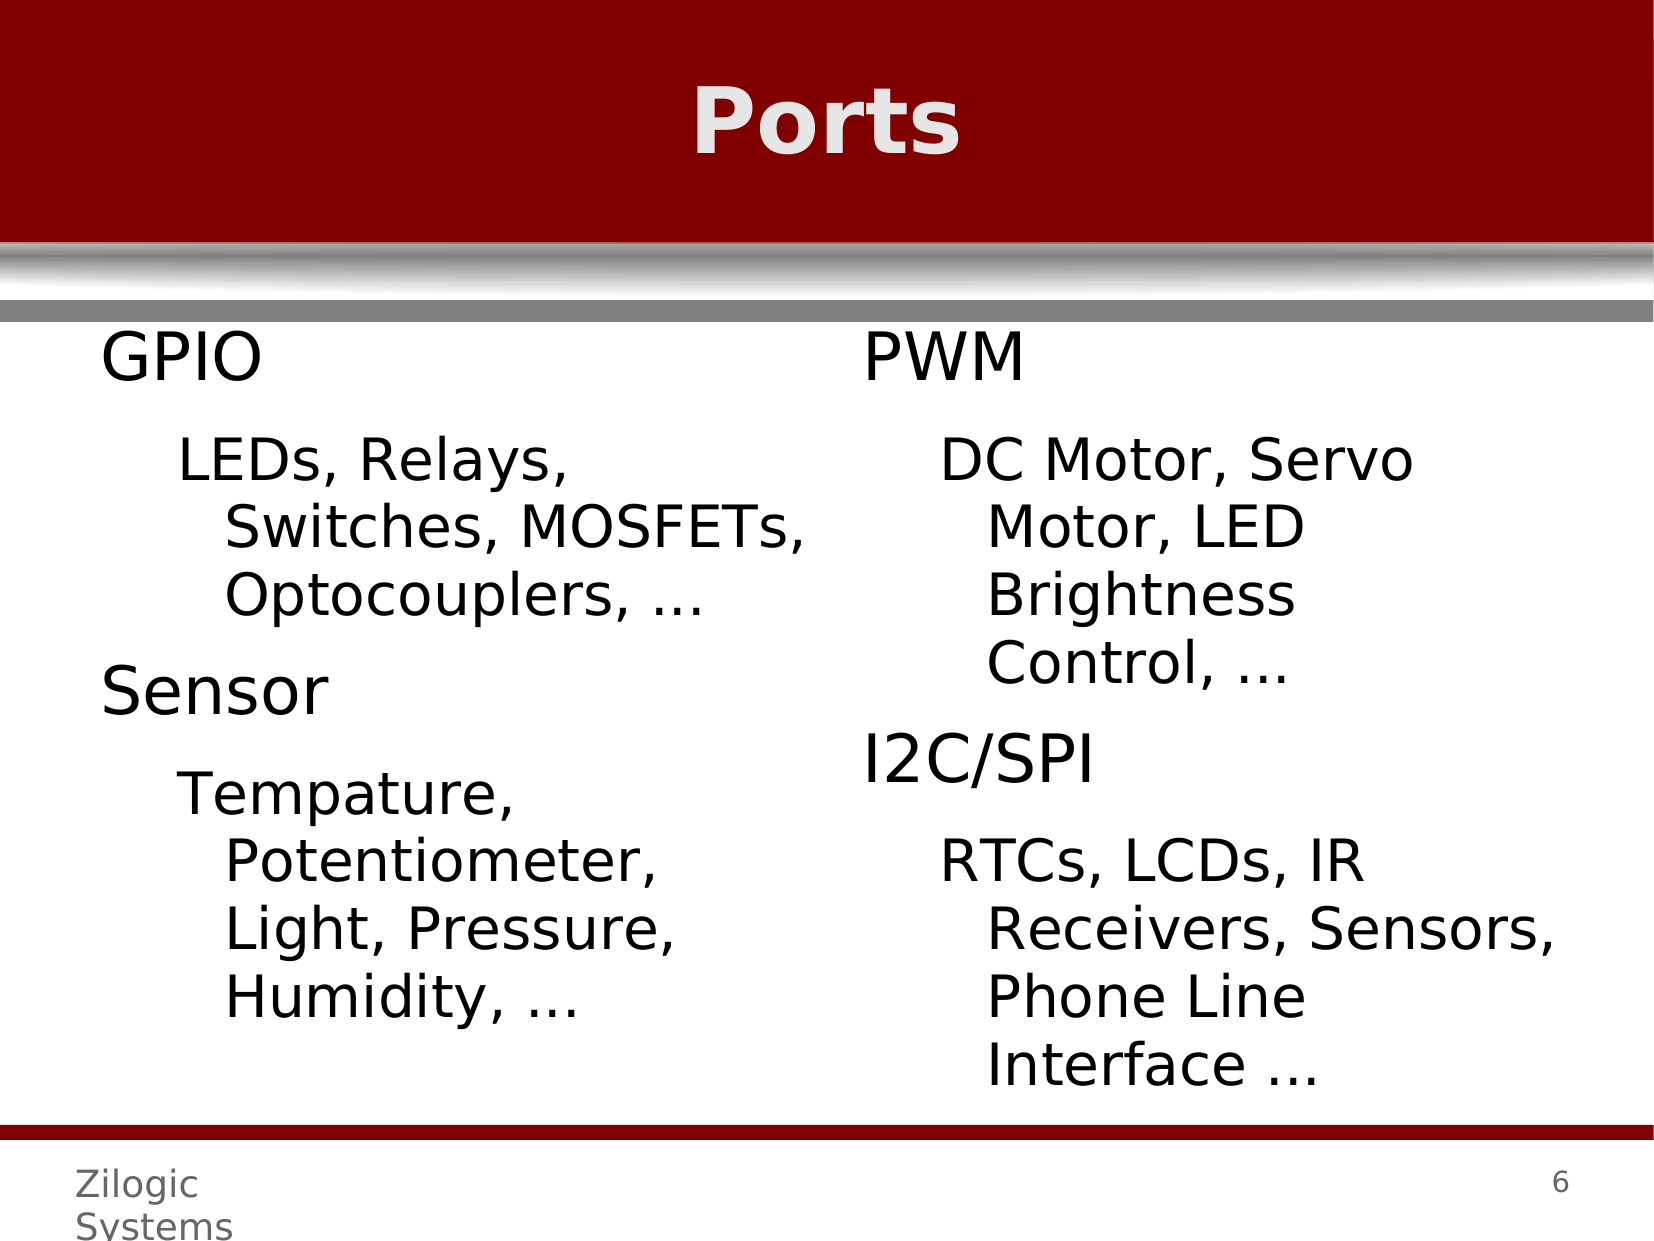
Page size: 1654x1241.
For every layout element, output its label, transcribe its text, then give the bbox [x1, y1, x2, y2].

list PWM DC Motor, Servo Motor, LED Brightness Control, ... I2C/SPI RTCs, LCDs, IR Receivers, Sensors, Phone Line Interface ... [845, 318, 1572, 1094]
title Ports [82, 18, 1571, 226]
list GPIO LEDs, Relays, Switches, MOSFETs, Optocouplers, ... Sensor Tempature, Potentiometer, Light, Pressure, Humidity, ... [82, 318, 809, 1109]
